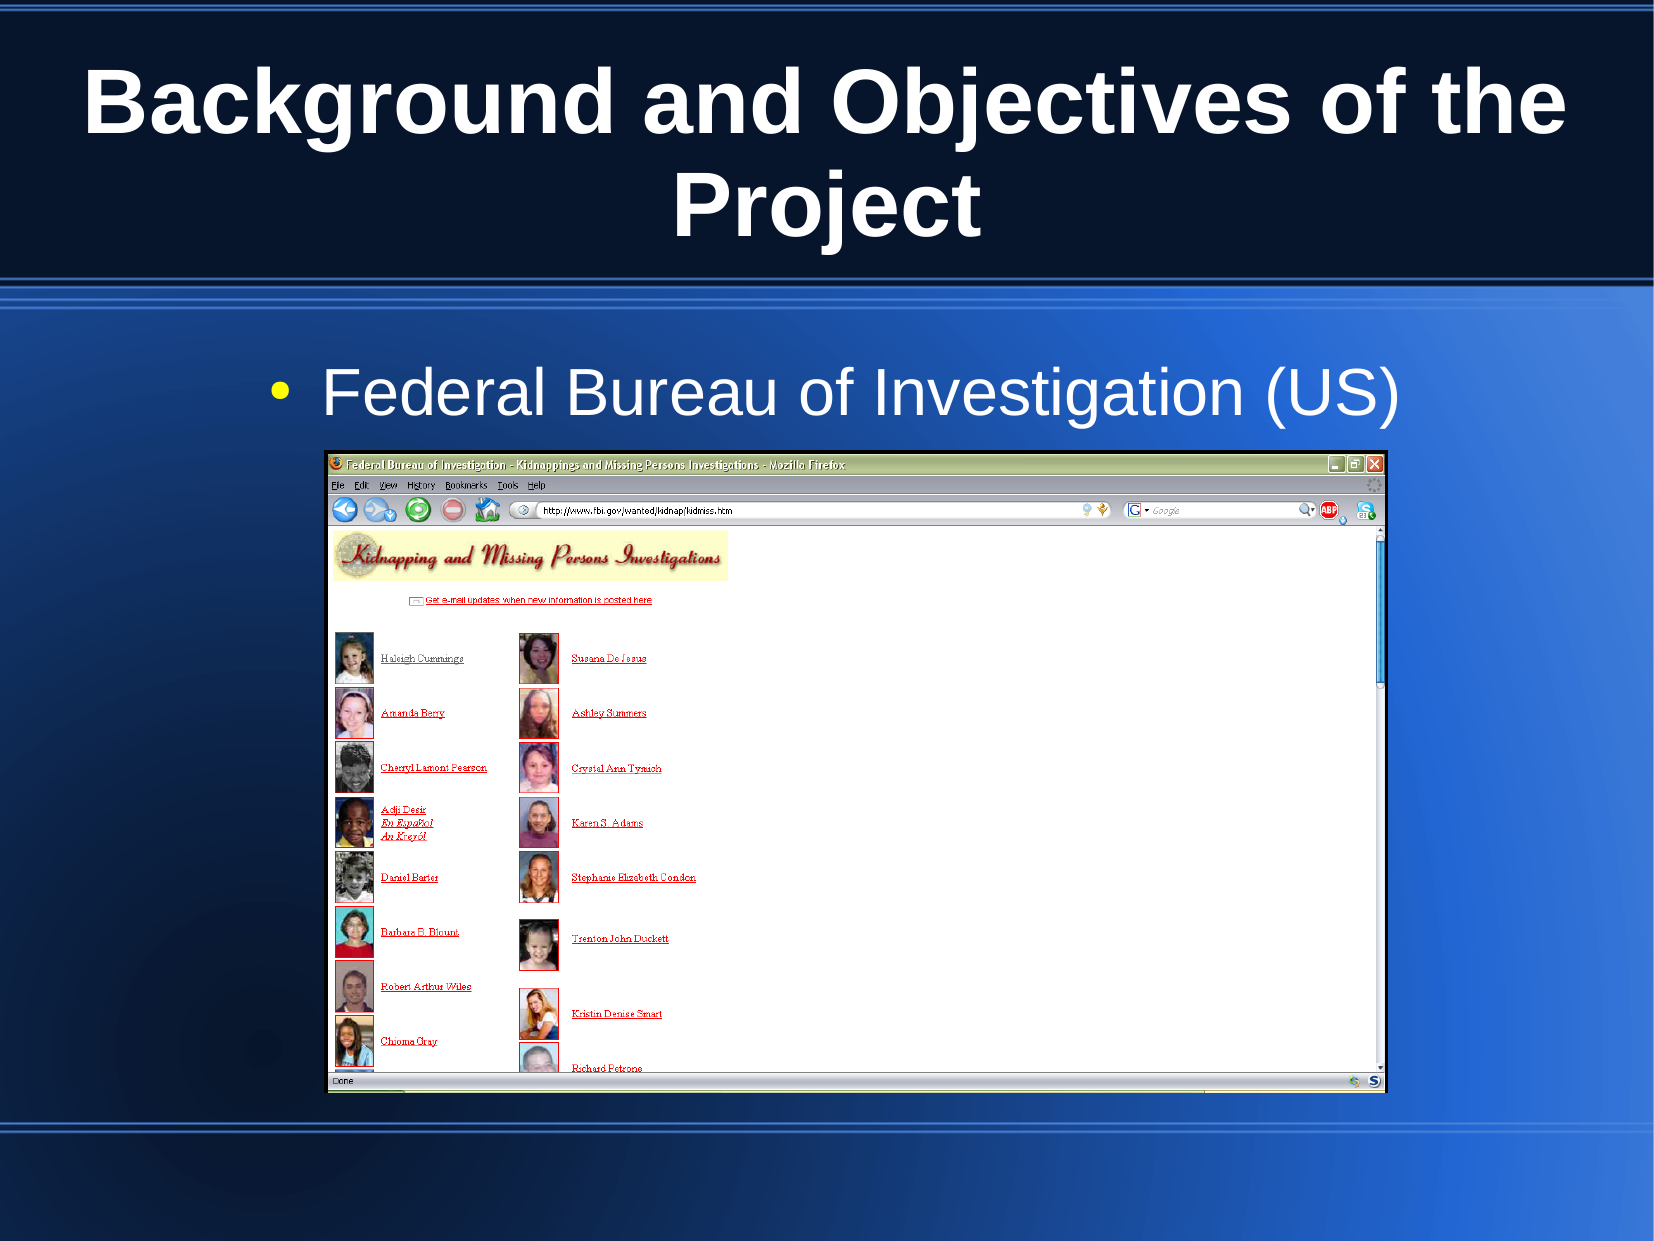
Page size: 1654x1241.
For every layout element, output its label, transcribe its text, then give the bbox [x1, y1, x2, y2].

list Federal Bureau of Investigation (US) [82, 355, 1571, 1058]
title Background and Objectives of the Project [82, 49, 1571, 257]
picture [0, 0, 1654, 1241]
